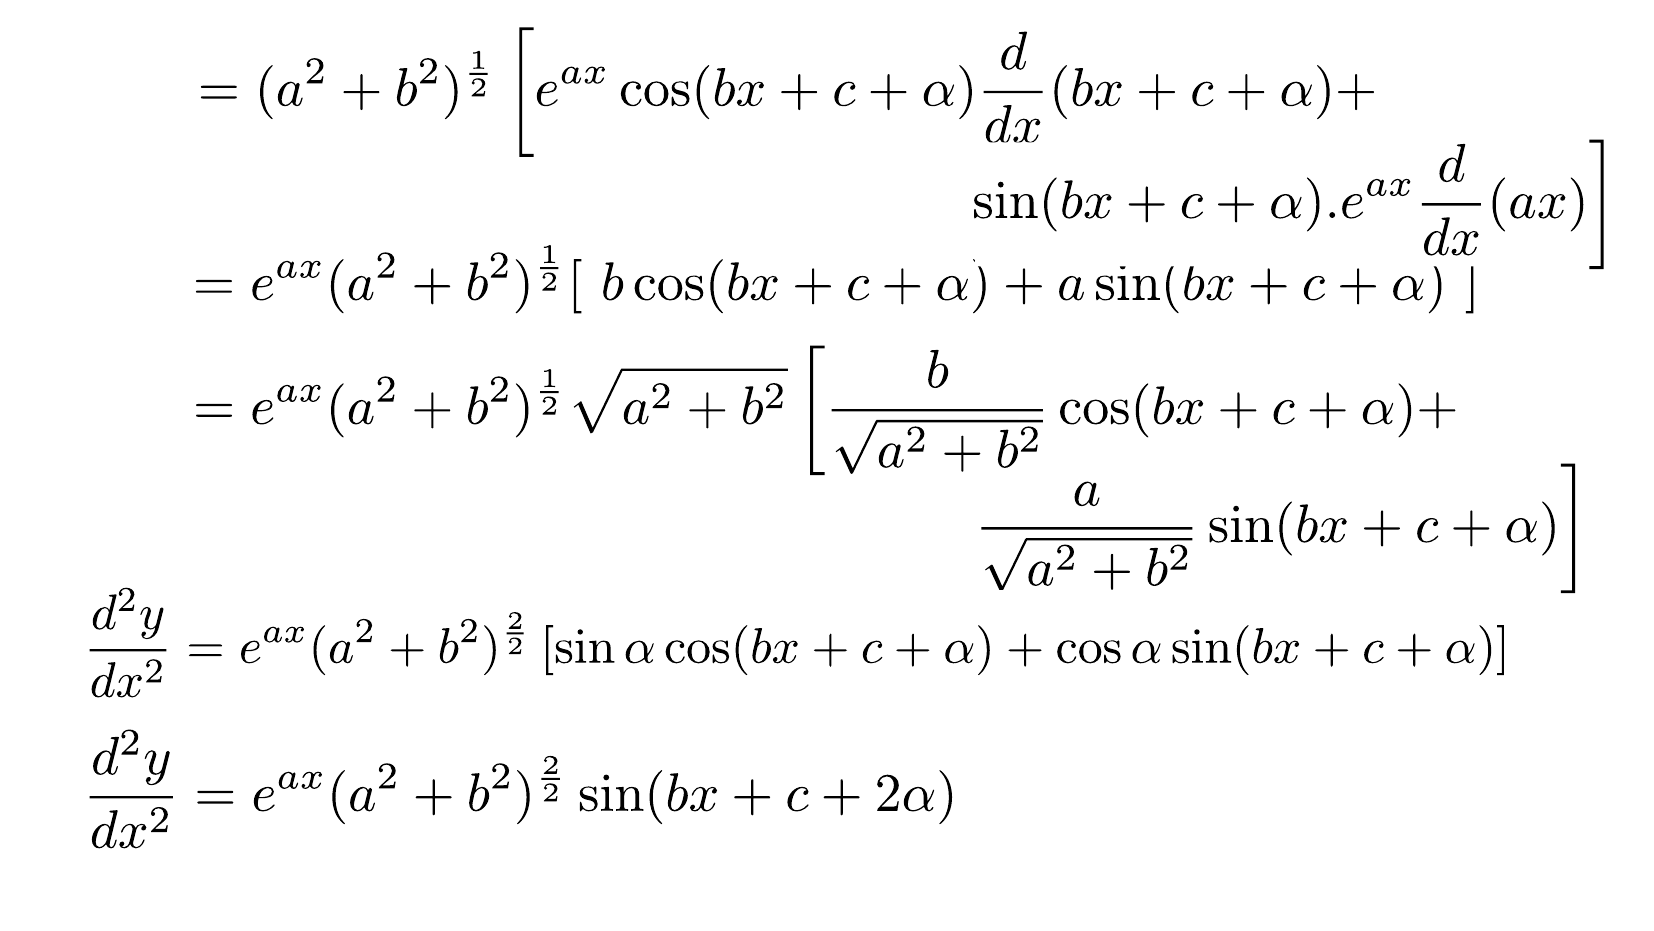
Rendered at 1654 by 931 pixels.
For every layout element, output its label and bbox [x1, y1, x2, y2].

text_box [89, 729, 953, 849]
text_box [89, 345, 1576, 698]
title [47, 37, 1607, 886]
text_box [195, 27, 1604, 314]
